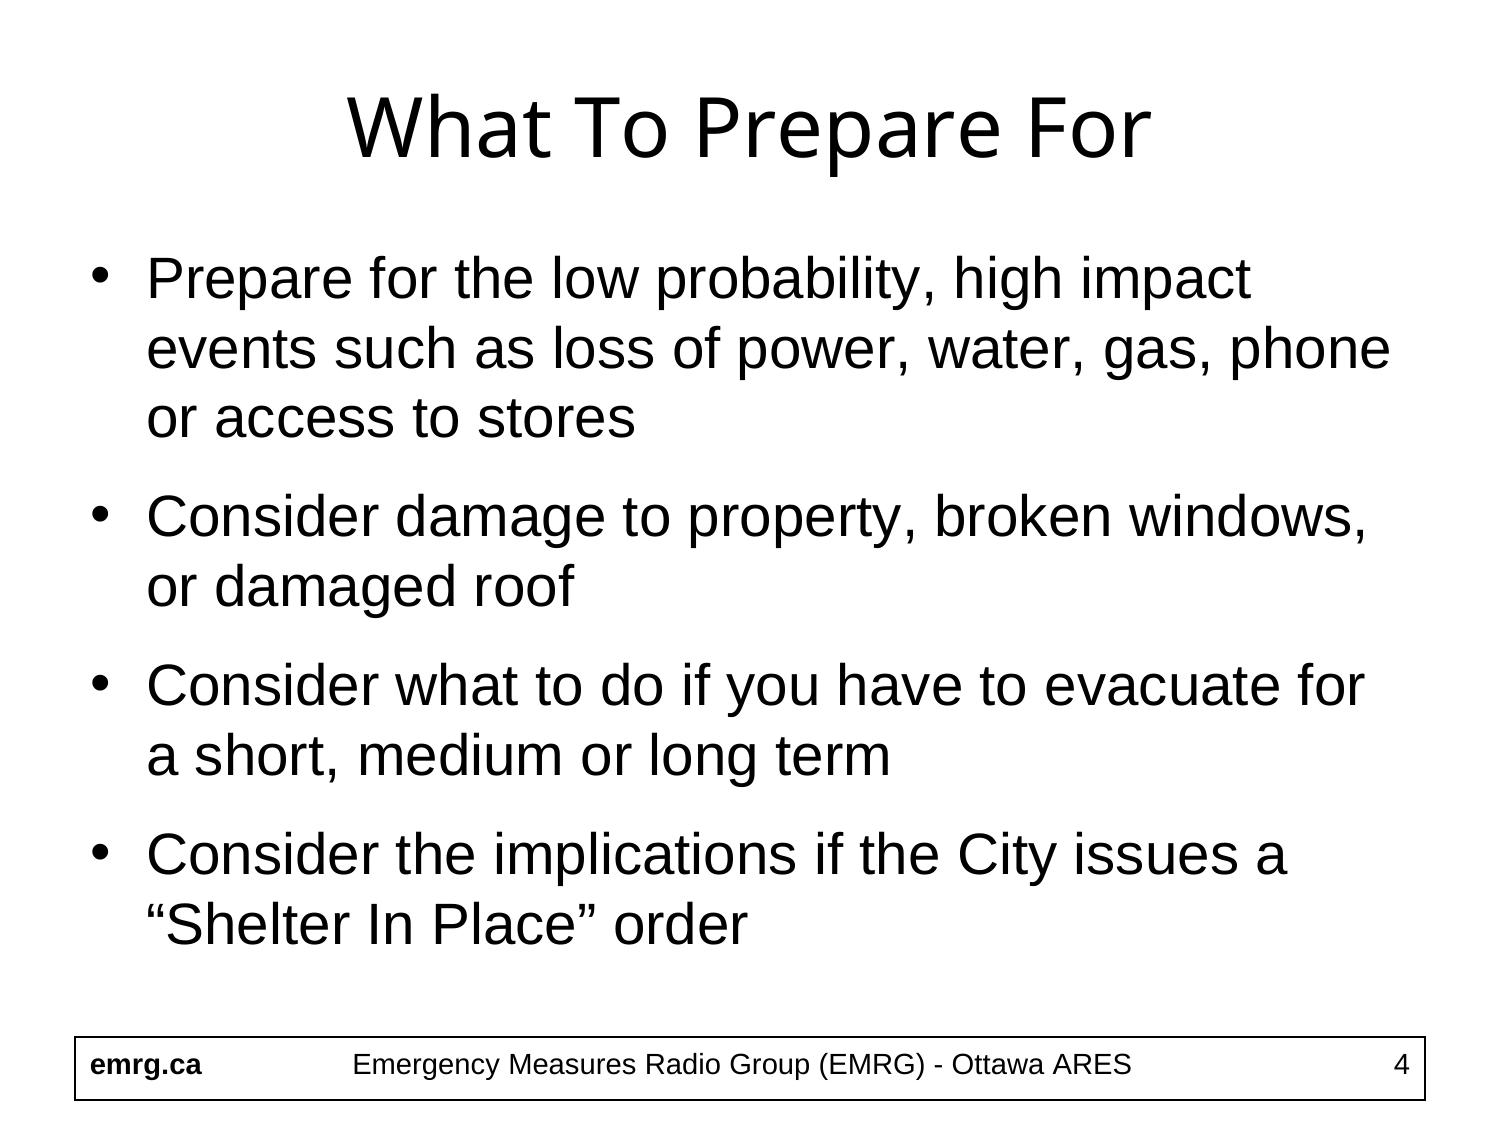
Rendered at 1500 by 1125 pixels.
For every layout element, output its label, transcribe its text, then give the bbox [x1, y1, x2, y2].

text_box <number> [1246, 1037, 1426, 1103]
list Prepare for the low probability, high impact events such as loss of power, water, gas, phone or access to stores Consider damage to property, broken windows, or damaged roof Consider what to do if you have to evacuate for a short, medium or long term Consider the implications if the City issues a “Shelter In Place” order [75, 232, 1426, 986]
text_box Emergency Measures Radio Group (EMRG) - Ottawa ARES [247, 1037, 1238, 1103]
title What To Prepare For [75, 45, 1426, 204]
